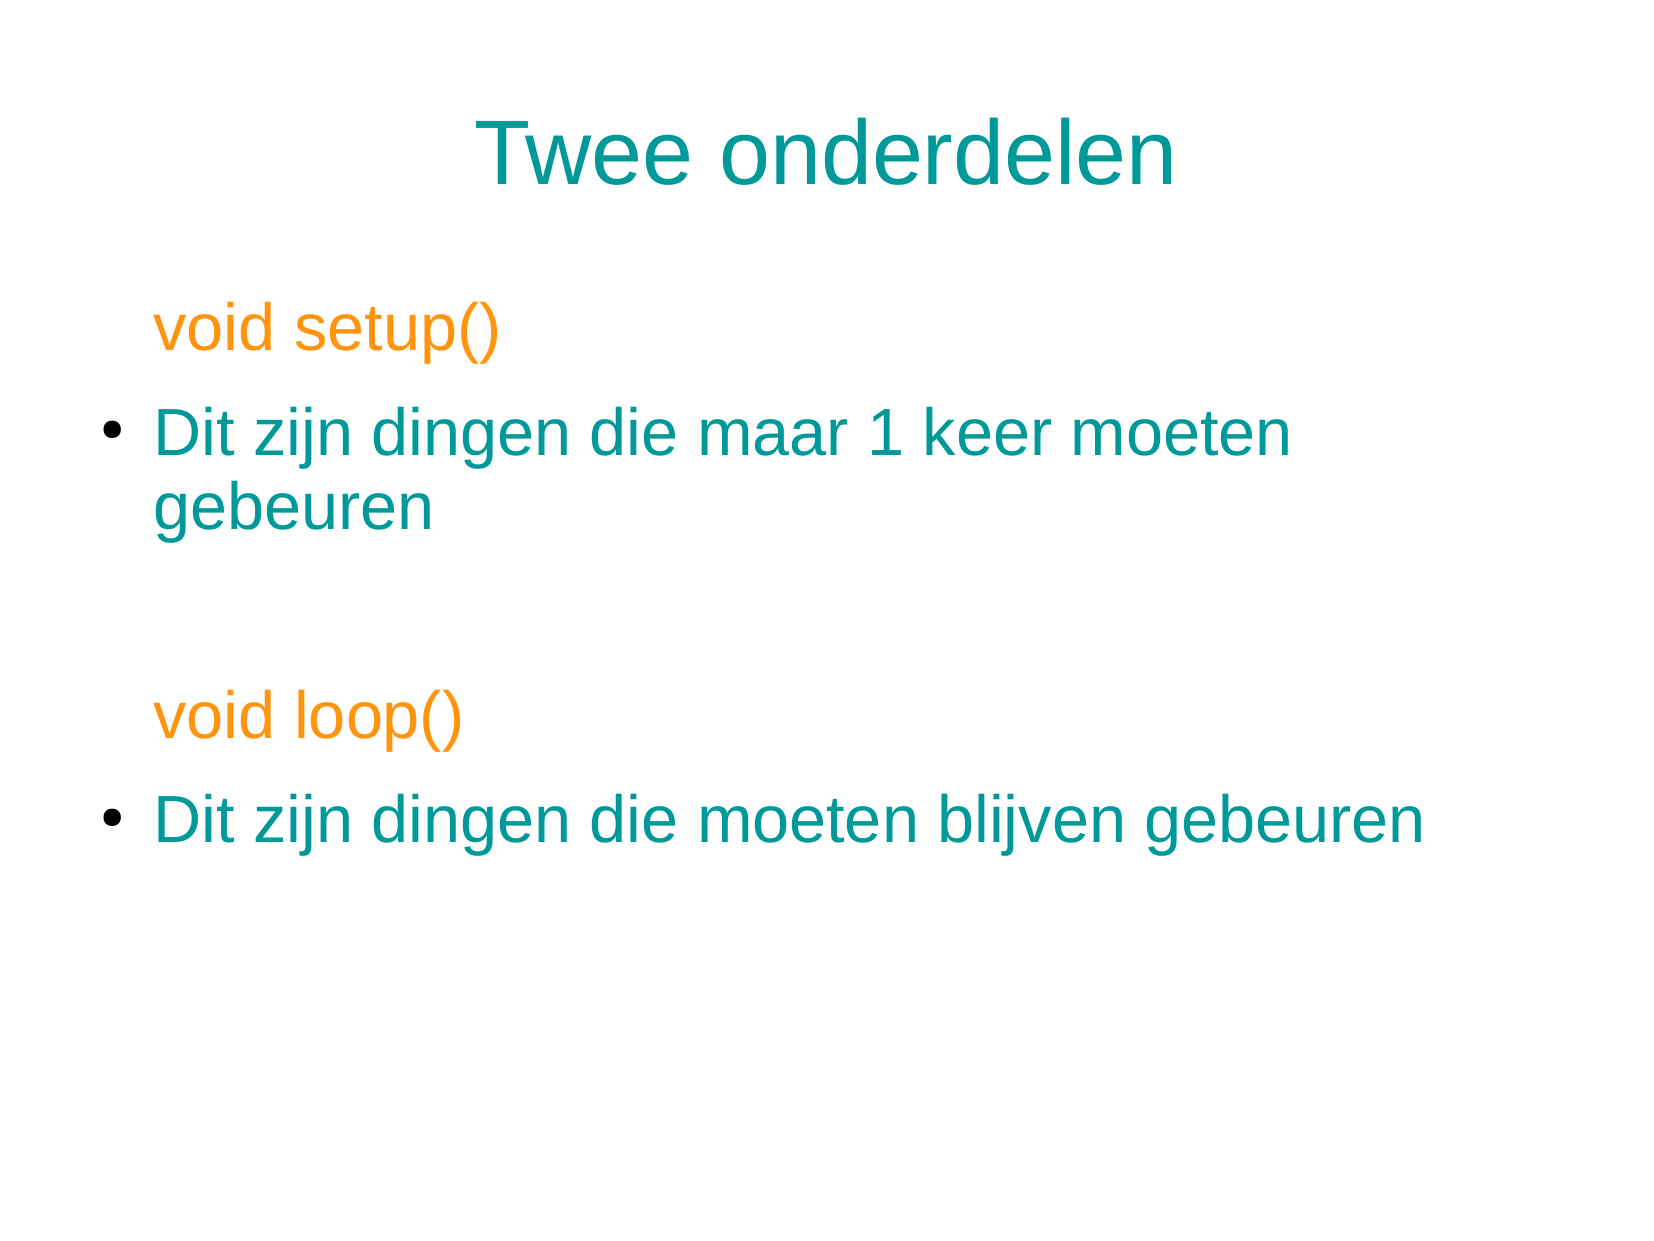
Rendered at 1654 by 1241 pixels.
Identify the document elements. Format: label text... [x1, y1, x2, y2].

list void setup() Dit zijn dingen die maar 1 keer moeten gebeuren void loop() Dit zijn dingen die moeten blijven gebeuren [82, 290, 1571, 1010]
title Twee onderdelen [82, 49, 1571, 257]
